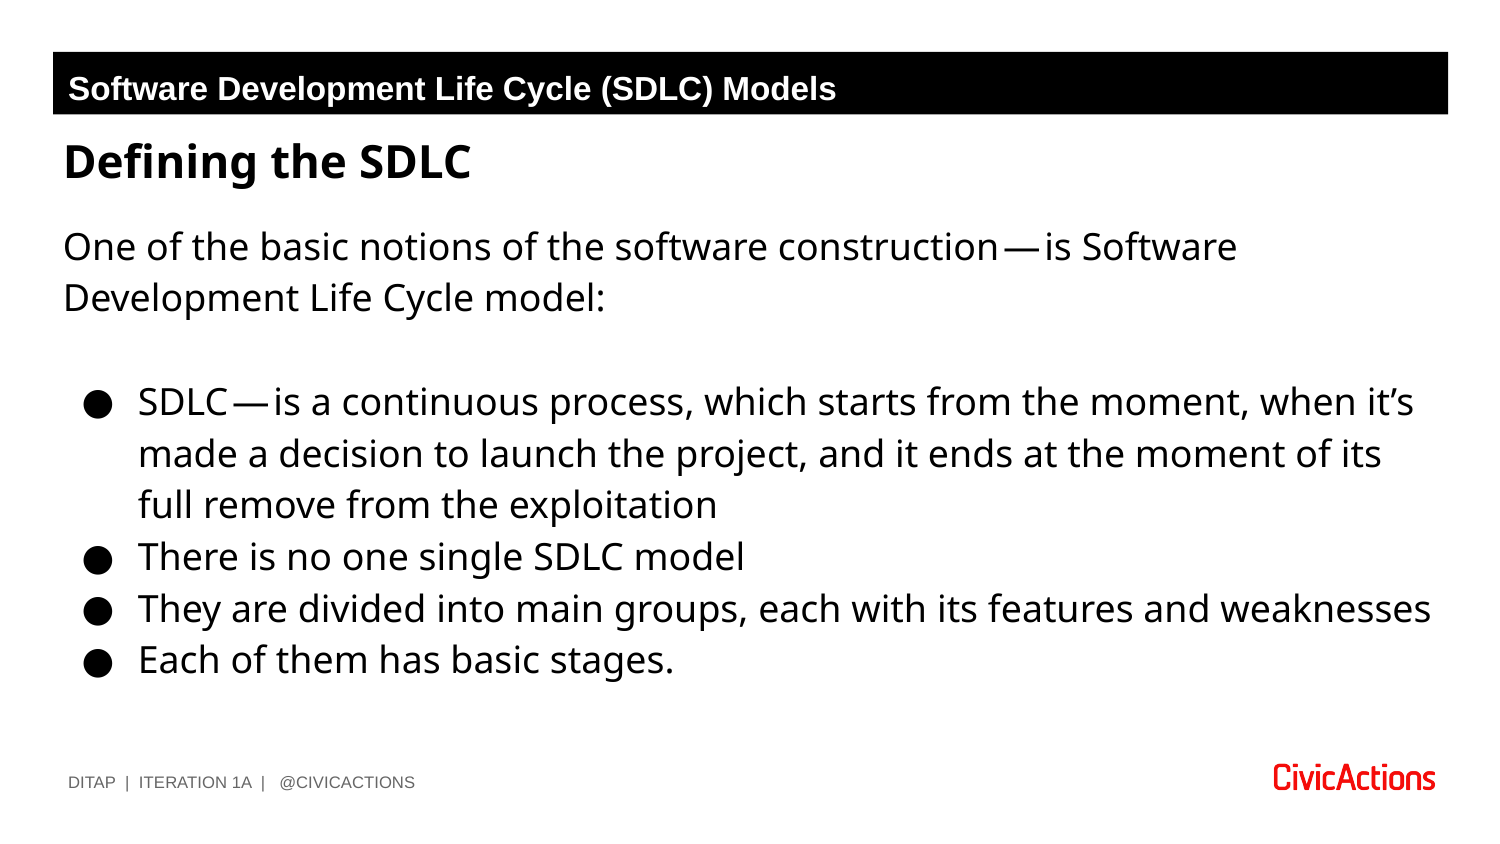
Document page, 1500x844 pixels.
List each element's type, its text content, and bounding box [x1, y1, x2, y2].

title Software Development Life Cycle (SDLC) Models [53, 51, 1449, 115]
list One of the basic notions of the software construction — is Software Development Life Cycle model: SDLC — is a continuous process, which starts from the moment, when it’s made a decision to launch the project, and it ends at the moment of its full remove from the exploitation There is no one single SDLC model They are divided into main groups, each with its features and weaknesses Each of them has basic stages. [53, 206, 1449, 763]
list Defining the SDLC [53, 123, 531, 206]
picture [1271, 763, 1438, 795]
